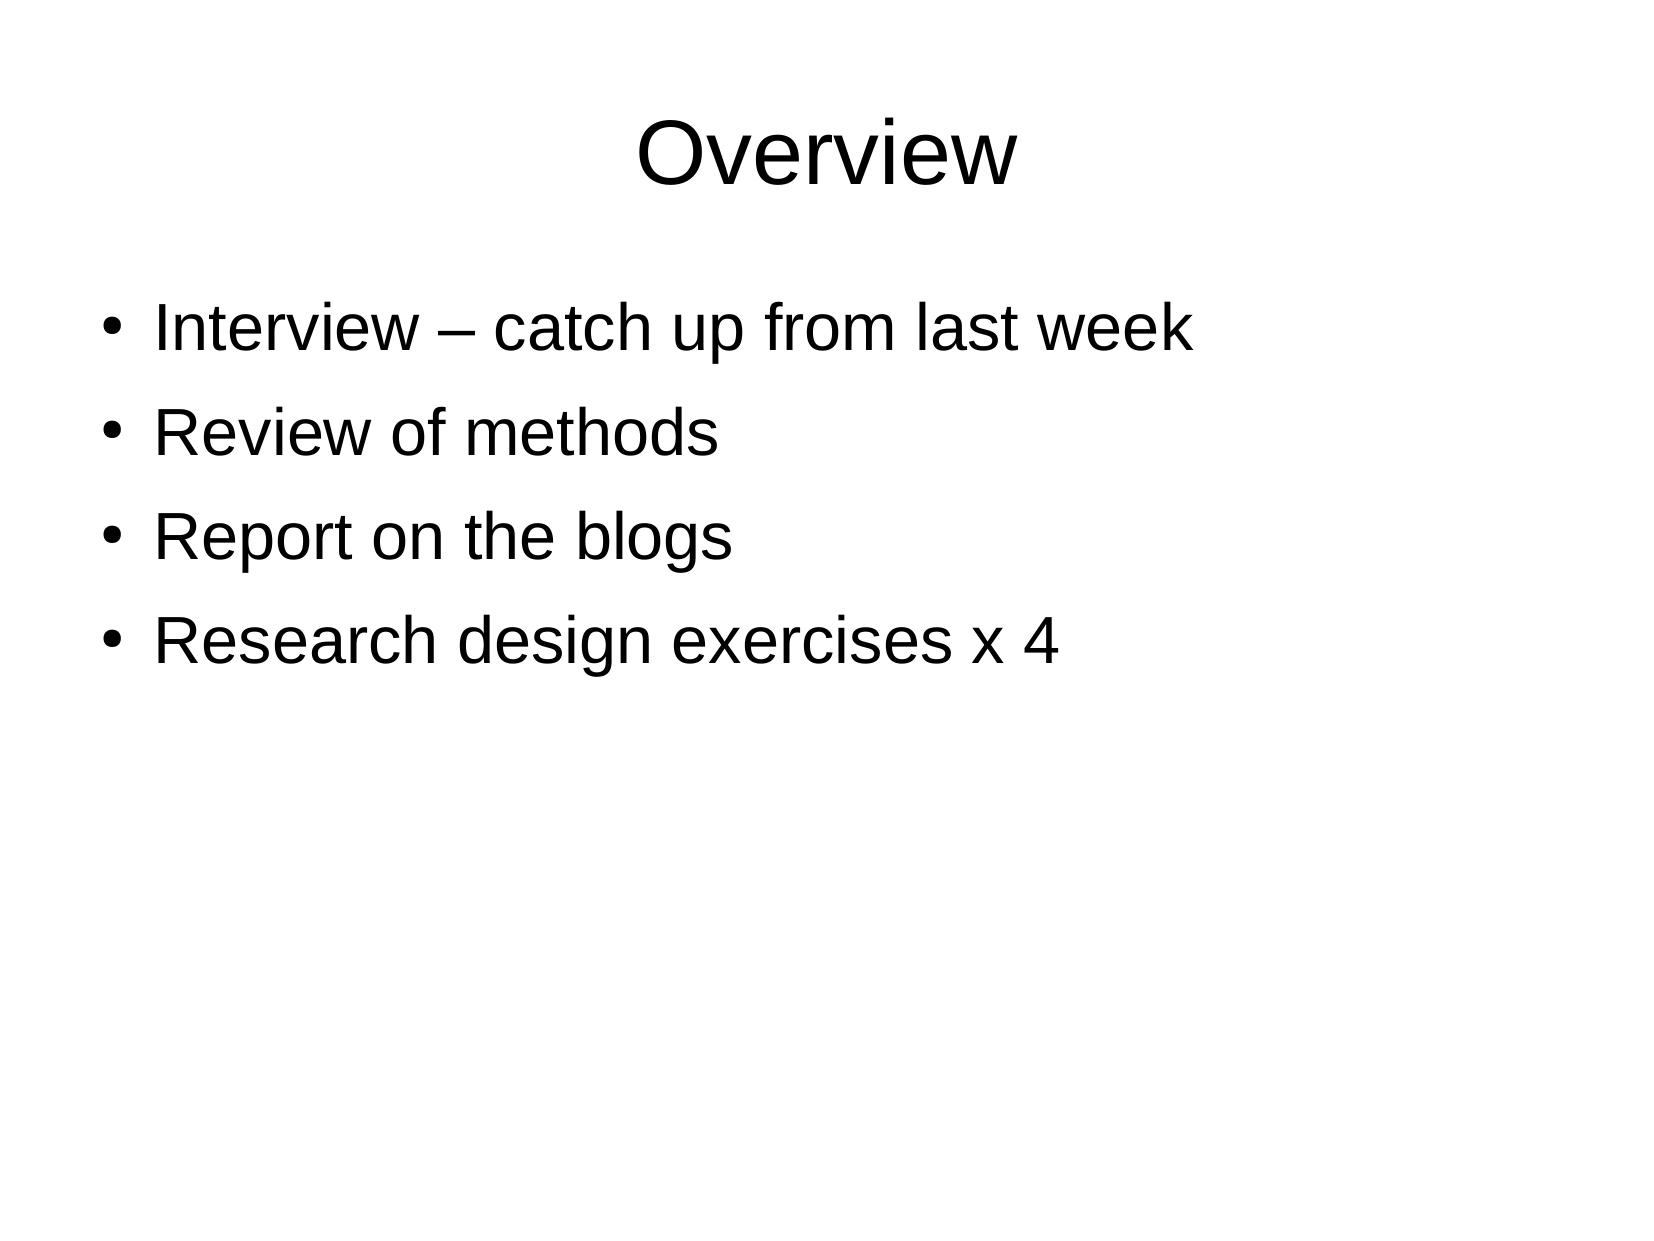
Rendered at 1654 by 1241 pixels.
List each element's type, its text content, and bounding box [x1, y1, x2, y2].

list Interview – catch up from last week Review of methods Report on the blogs Research design exercises x 4 [82, 290, 1571, 1010]
title Overview [82, 49, 1571, 257]
